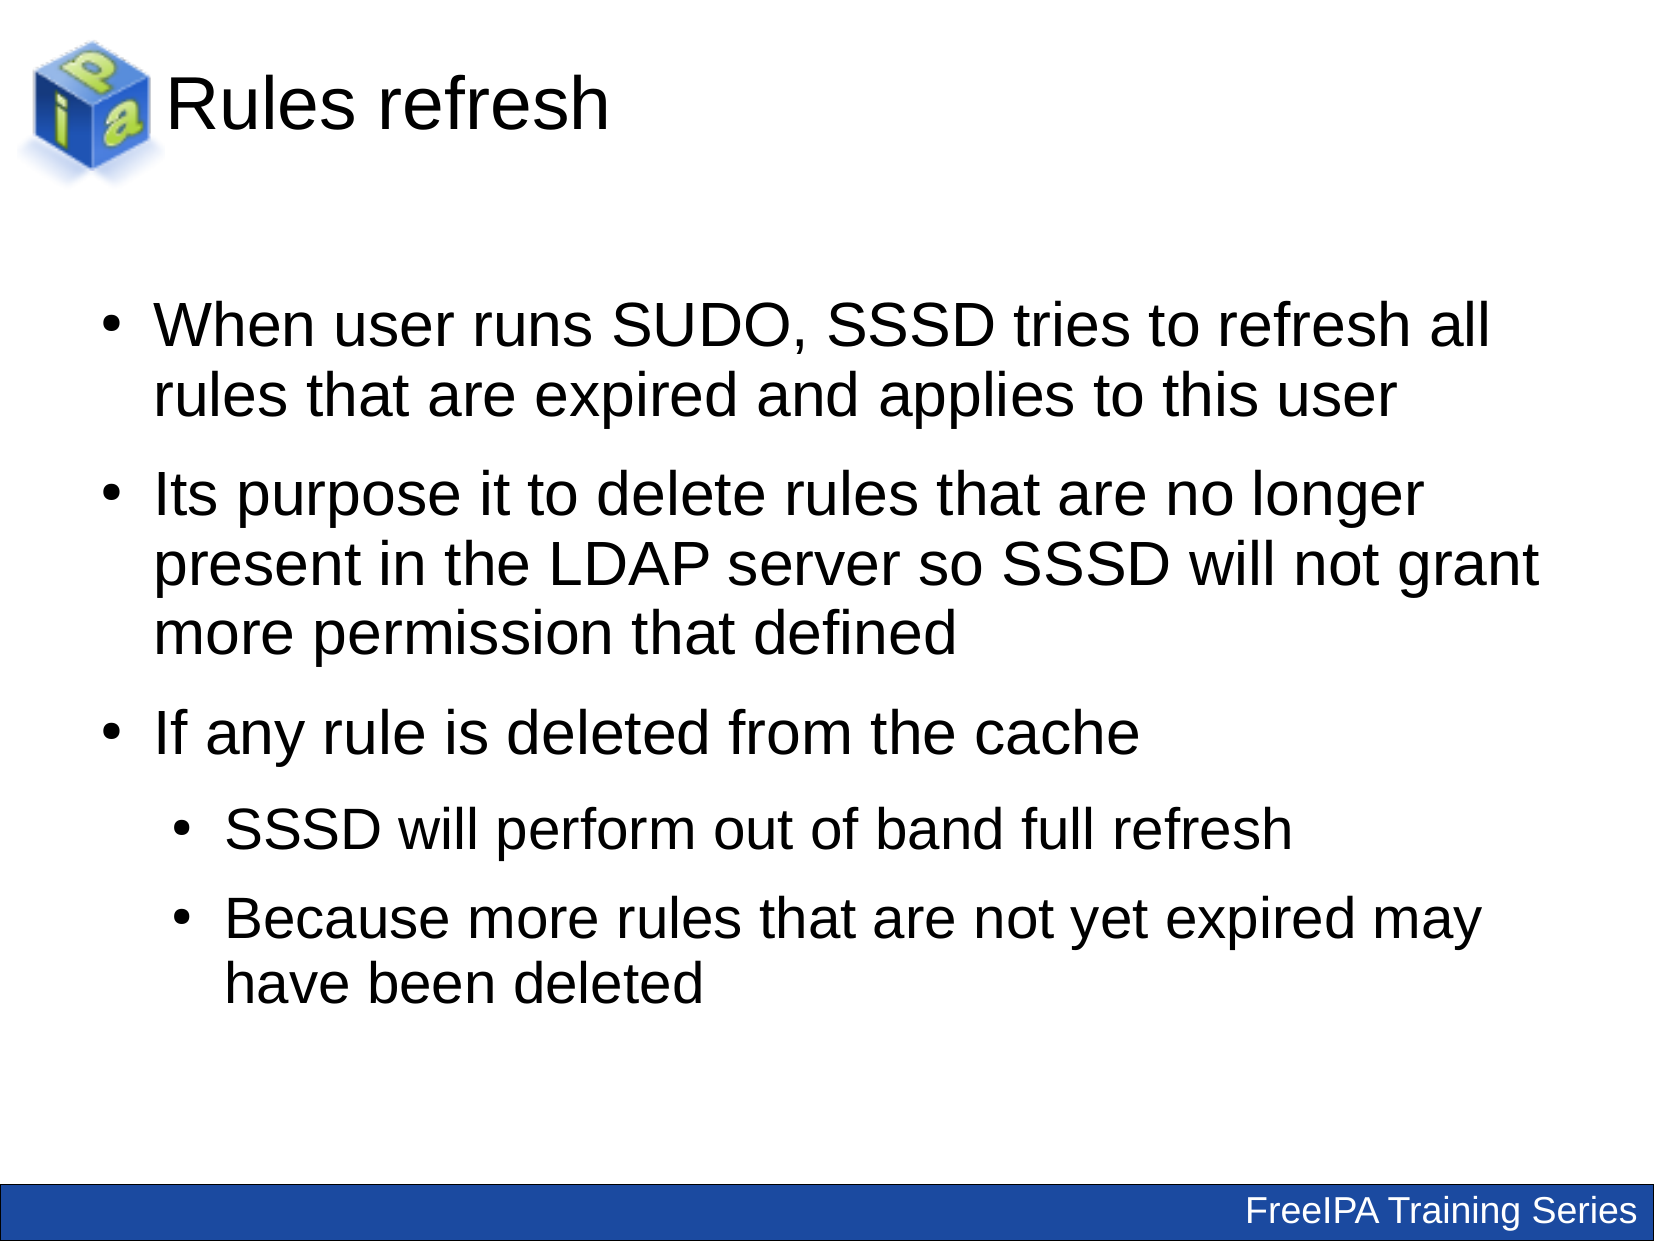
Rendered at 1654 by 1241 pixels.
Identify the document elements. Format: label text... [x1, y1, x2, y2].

list When user runs SUDO, SSSD tries to refresh all rules that are expired and applies to this user Its purpose it to delete rules that are no longer present in the LDAP server so SSSD will not grant more permission that defined If any rule is deleted from the cache SSSD will perform out of band full refresh Because more rules that are not yet expired may have been deleted [82, 290, 1571, 1109]
title Rules refresh [165, 0, 1654, 208]
picture [17, 34, 165, 193]
